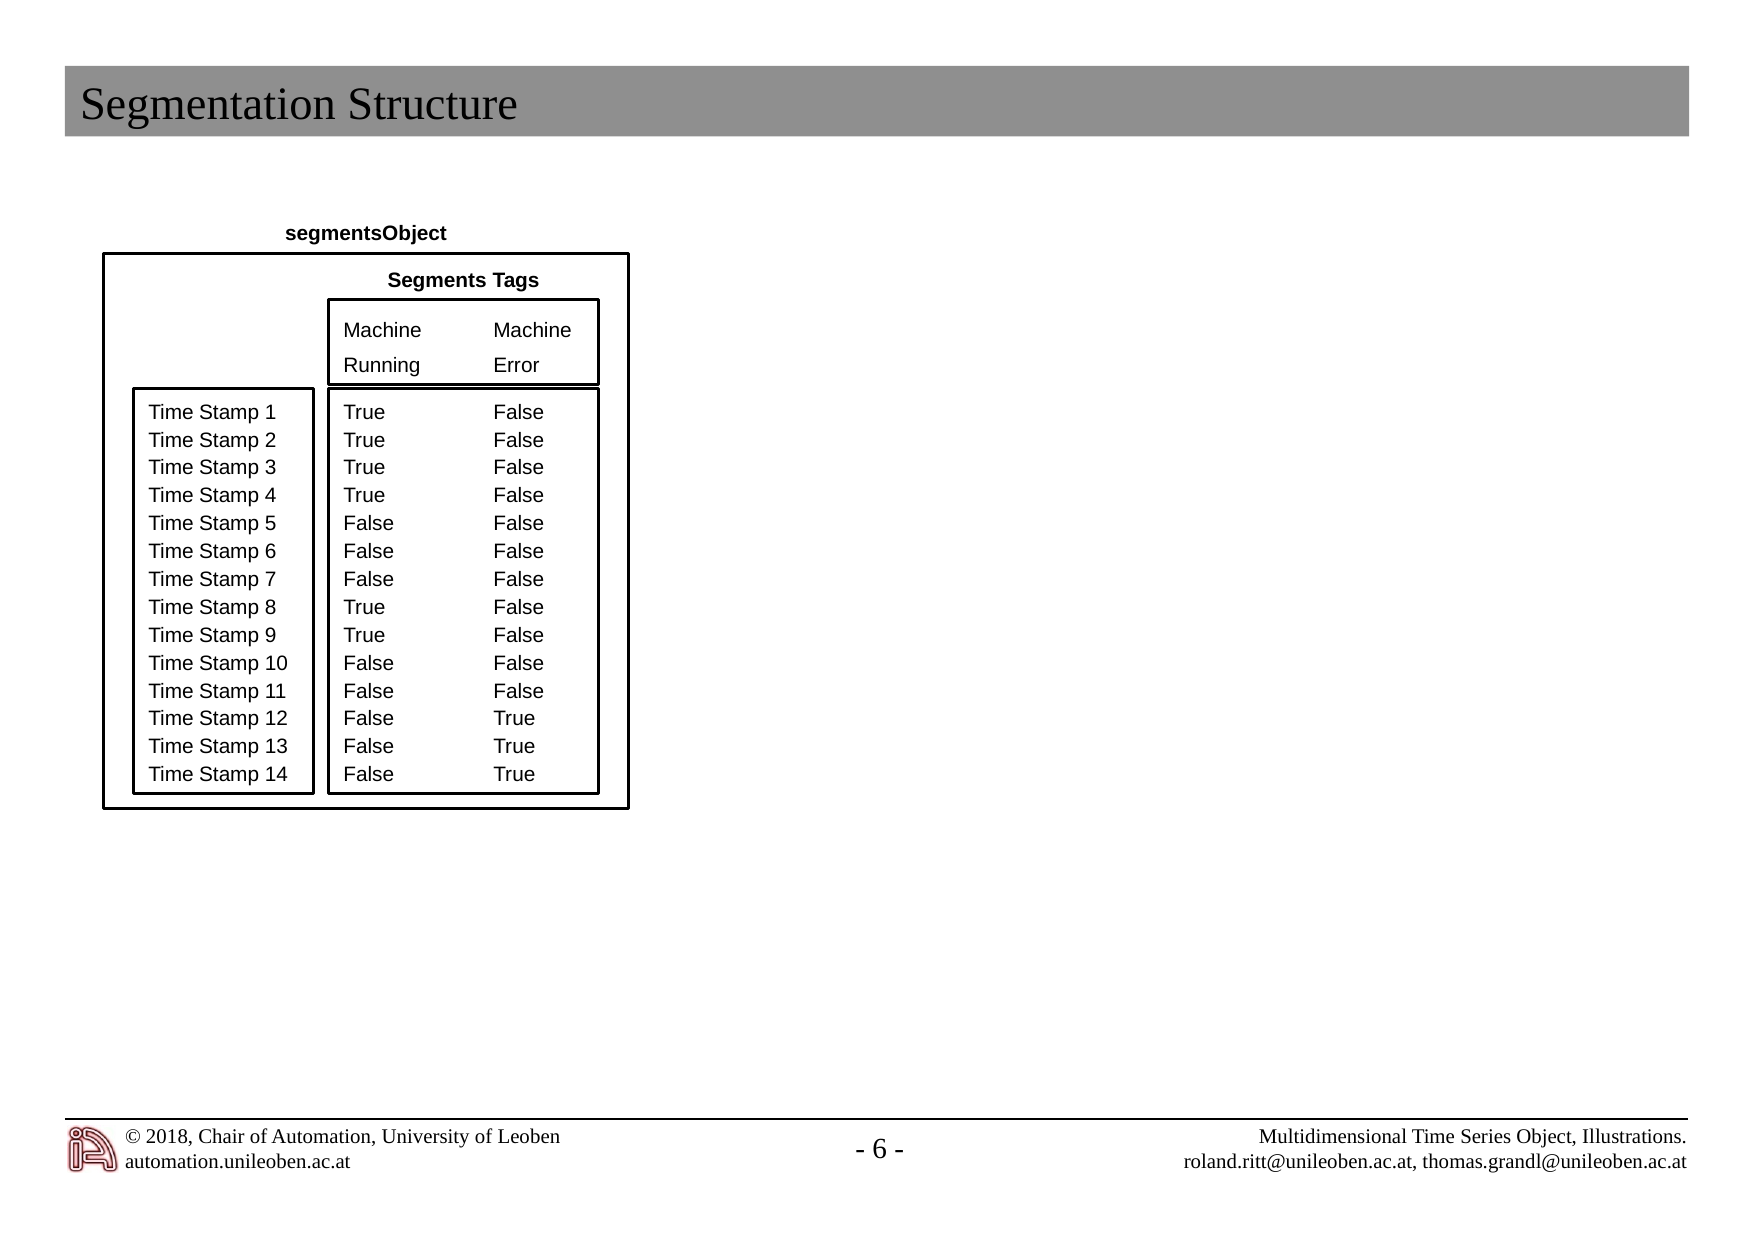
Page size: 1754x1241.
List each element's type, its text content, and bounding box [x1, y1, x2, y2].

text_box Machine Machine Running Error [328, 300, 599, 373]
text_box Segments Tags [328, 261, 599, 300]
text_box segmentsObject [103, 214, 629, 254]
text_box Time Stamp 1 Time Stamp 2 Time Stamp 3 Time Stamp 4 Time Stamp 5 Time Stamp 6 Time Stamp 7 Time Stamp 8 Time Stamp 9 Time Stamp 10 Time Stamp 11 Time Stamp 12 Time Stamp 13 Time Stamp 14 [133, 388, 314, 785]
title Segmentation Structure [64, 65, 1690, 137]
text_box True False True False True False True False False False False False False False True False True False False False False False False True False True False True [328, 388, 599, 785]
picture [67, 1125, 119, 1173]
